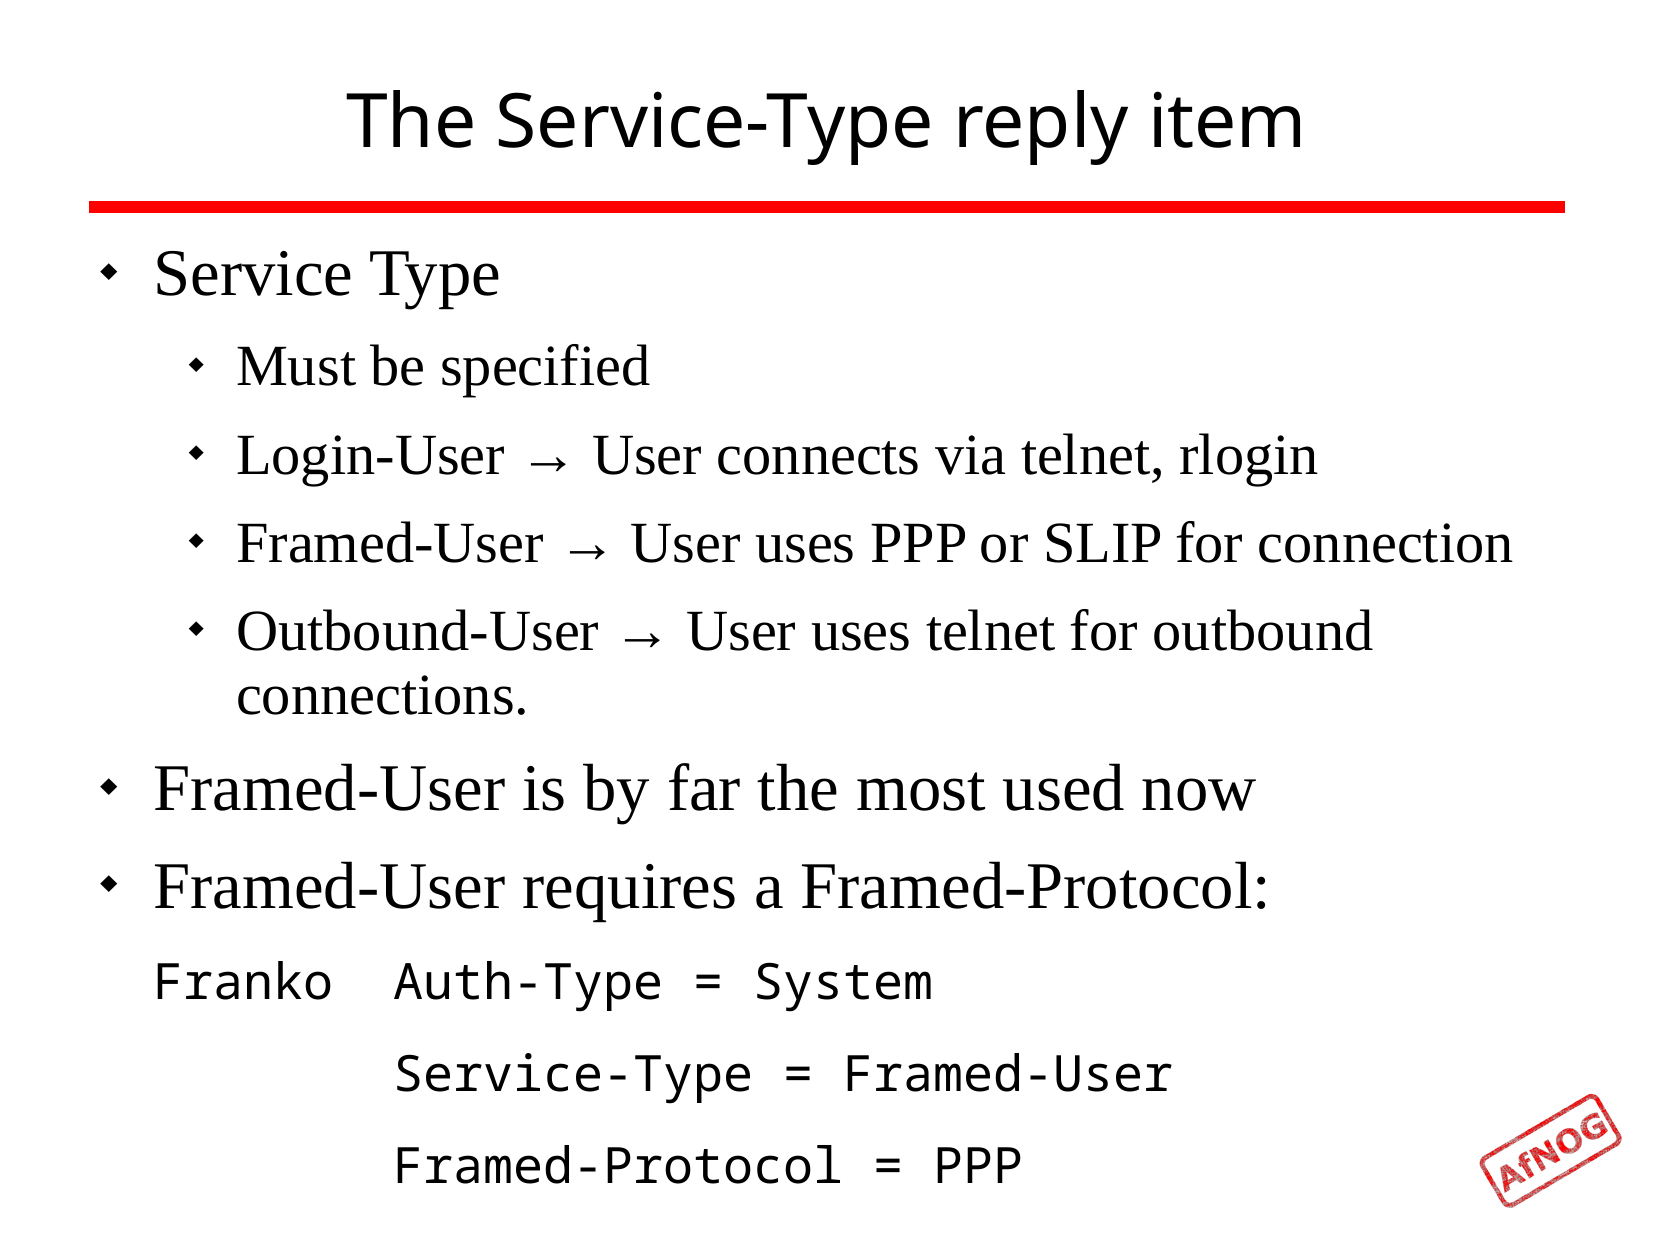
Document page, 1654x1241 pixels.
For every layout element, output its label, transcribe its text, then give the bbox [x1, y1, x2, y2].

title The Service-Type reply item [82, 29, 1571, 207]
picture [1476, 1090, 1625, 1211]
list Service Type Must be specified Login-User → User connects via telnet, rlogin Framed-User → User uses PPP or SLIP for connection Outbound-User → User uses telnet for outbound connections. Framed-User is by far the most used now Framed-User requires a Framed-Protocol: Franko Auth-Type = System Service-Type = Framed-User Framed-Protocol = PPP [82, 236, 1571, 1163]
